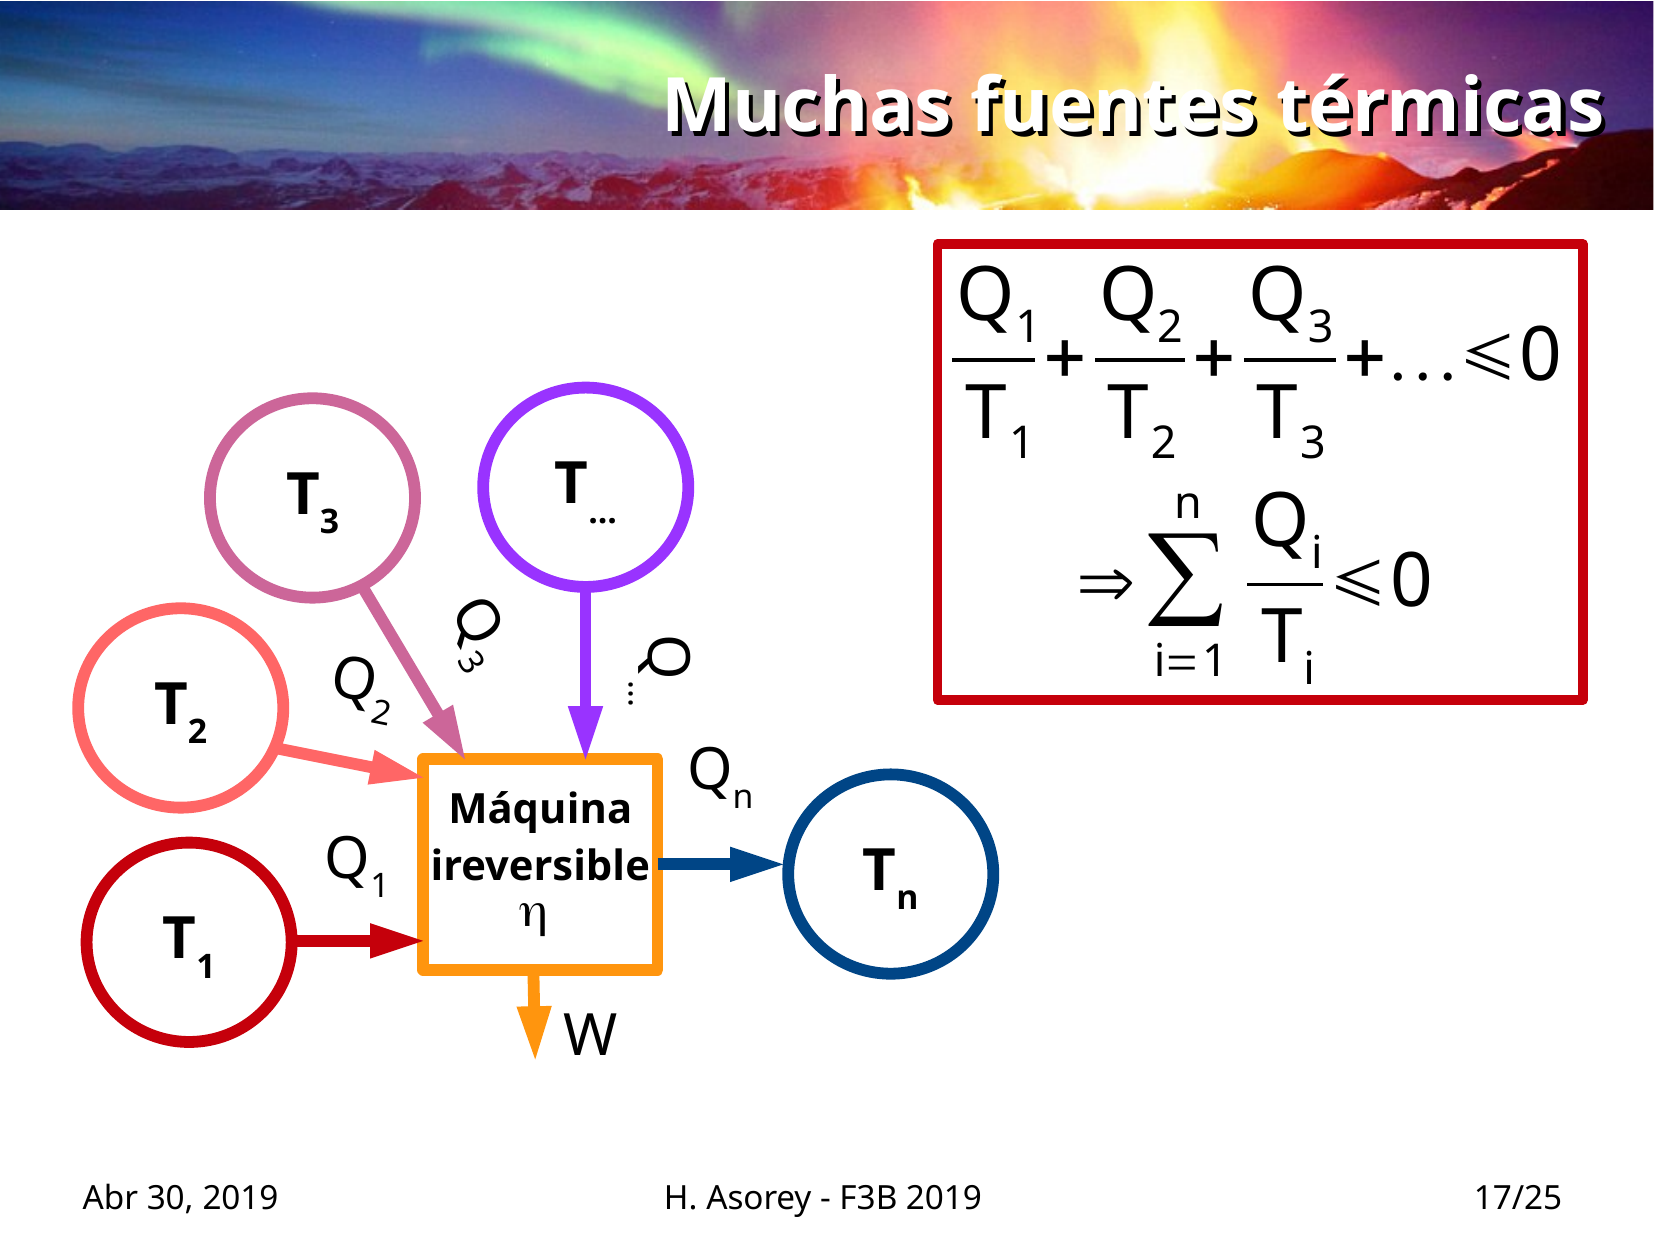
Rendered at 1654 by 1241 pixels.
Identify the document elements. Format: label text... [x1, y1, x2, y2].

text_box Tn [788, 774, 994, 974]
text_box T2 [78, 608, 284, 808]
text_box W [547, 985, 633, 1072]
text_box T3 [209, 398, 416, 598]
chart [511, 901, 556, 940]
chart [942, 248, 1579, 696]
text_box Máquina ireversible [423, 759, 658, 970]
title Muchas fuentes térmicas [45, 15, 1606, 191]
text_box T1 [86, 842, 292, 1042]
picture [0, 1, 1654, 210]
text_box T... [483, 387, 689, 587]
